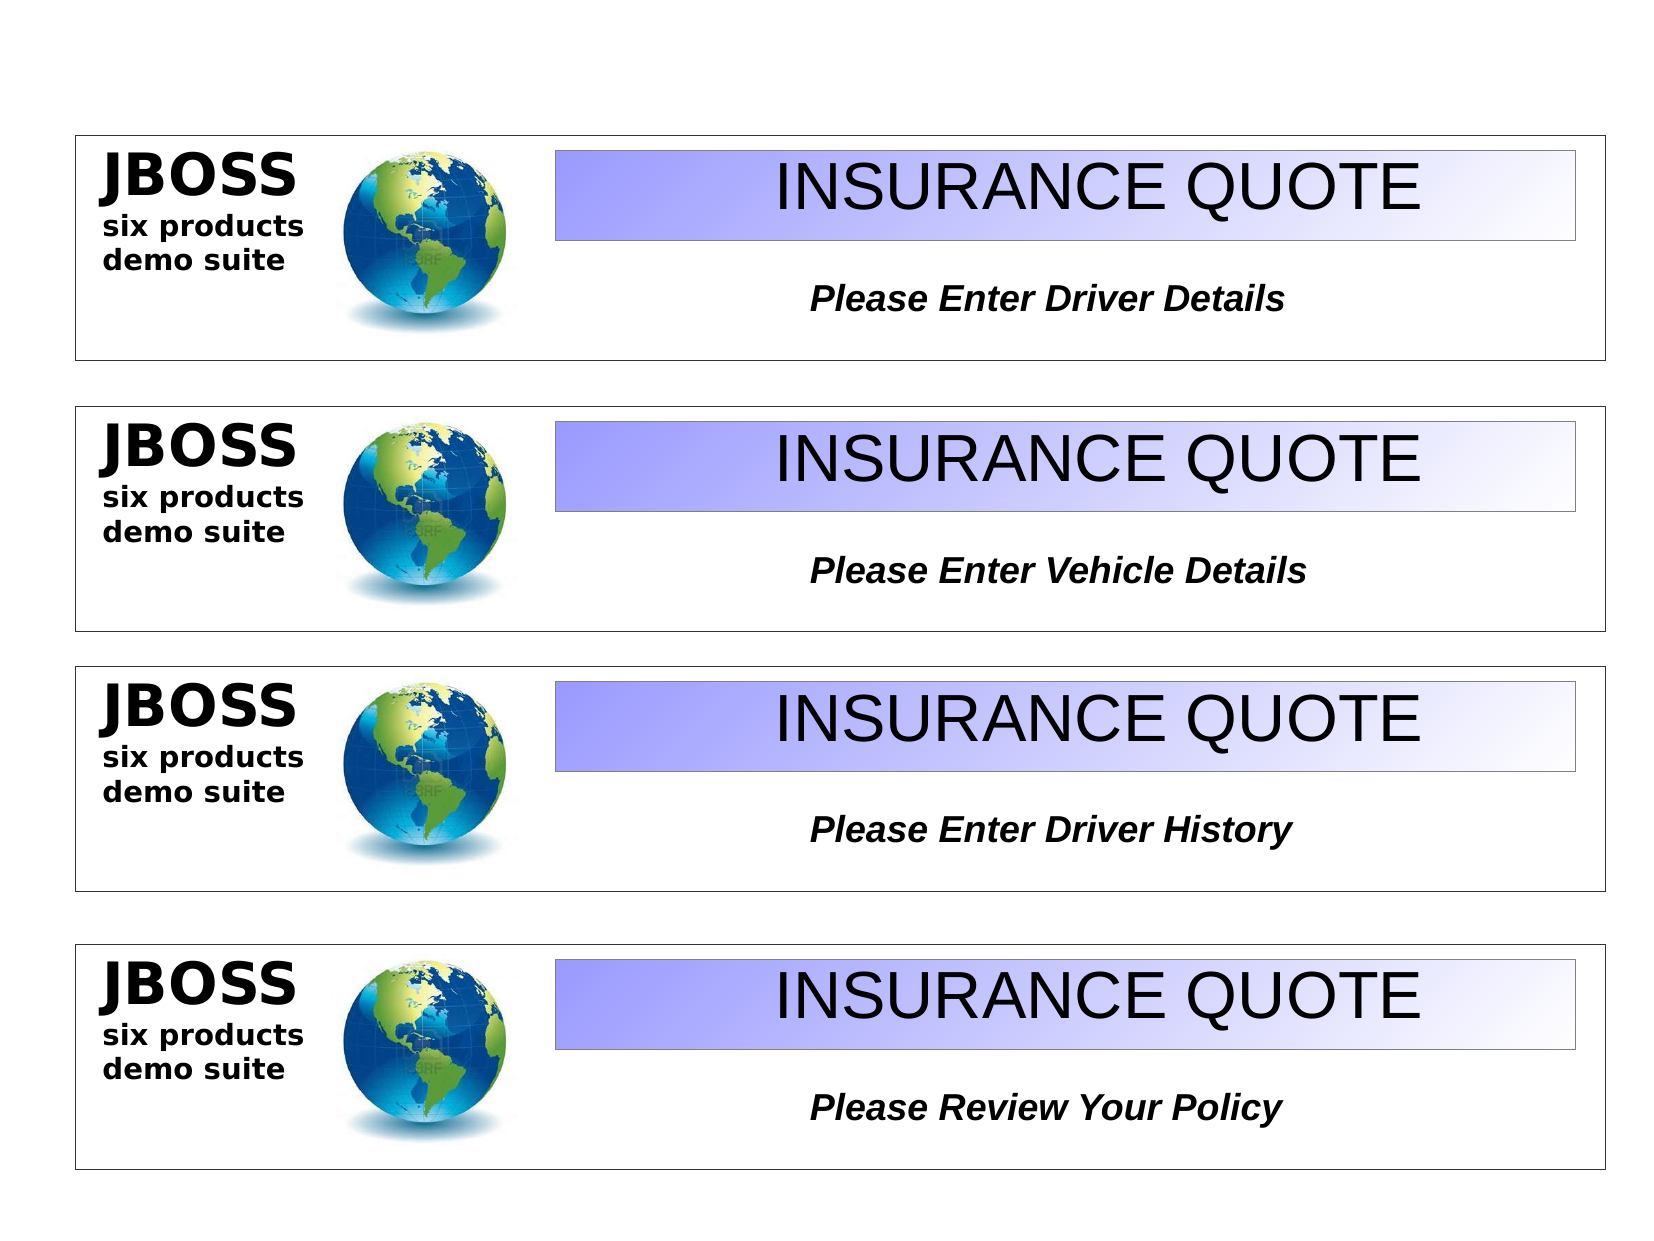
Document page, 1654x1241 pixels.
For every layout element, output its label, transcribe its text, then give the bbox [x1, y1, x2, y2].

text_box [75, 406, 1606, 632]
text_box JBOSS six products demo suite [87, 665, 331, 817]
text_box JBOSS six products demo suite [87, 942, 331, 1095]
text_box INSURANCE QUOTE [759, 413, 1321, 512]
text_box Please Review Your Policy [795, 1079, 1311, 1166]
text_box [75, 944, 1606, 1170]
text_box INSURANCE QUOTE [759, 141, 1321, 241]
text_box JBOSS six products demo suite [87, 133, 331, 286]
text_box JBOSS six products demo suite [87, 405, 331, 557]
picture [330, 670, 519, 877]
text_box Please Enter Driver Details [795, 270, 1312, 357]
text_box Please Enter Driver History [795, 801, 1318, 889]
picture [330, 139, 519, 346]
text_box INSURANCE QUOTE [759, 950, 1321, 1050]
picture [330, 410, 519, 617]
picture [330, 948, 519, 1155]
text_box [75, 666, 1606, 892]
text_box INSURANCE QUOTE [759, 673, 1321, 772]
text_box [75, 135, 1606, 361]
text_box Please Enter Vehicle Details [795, 541, 1335, 629]
